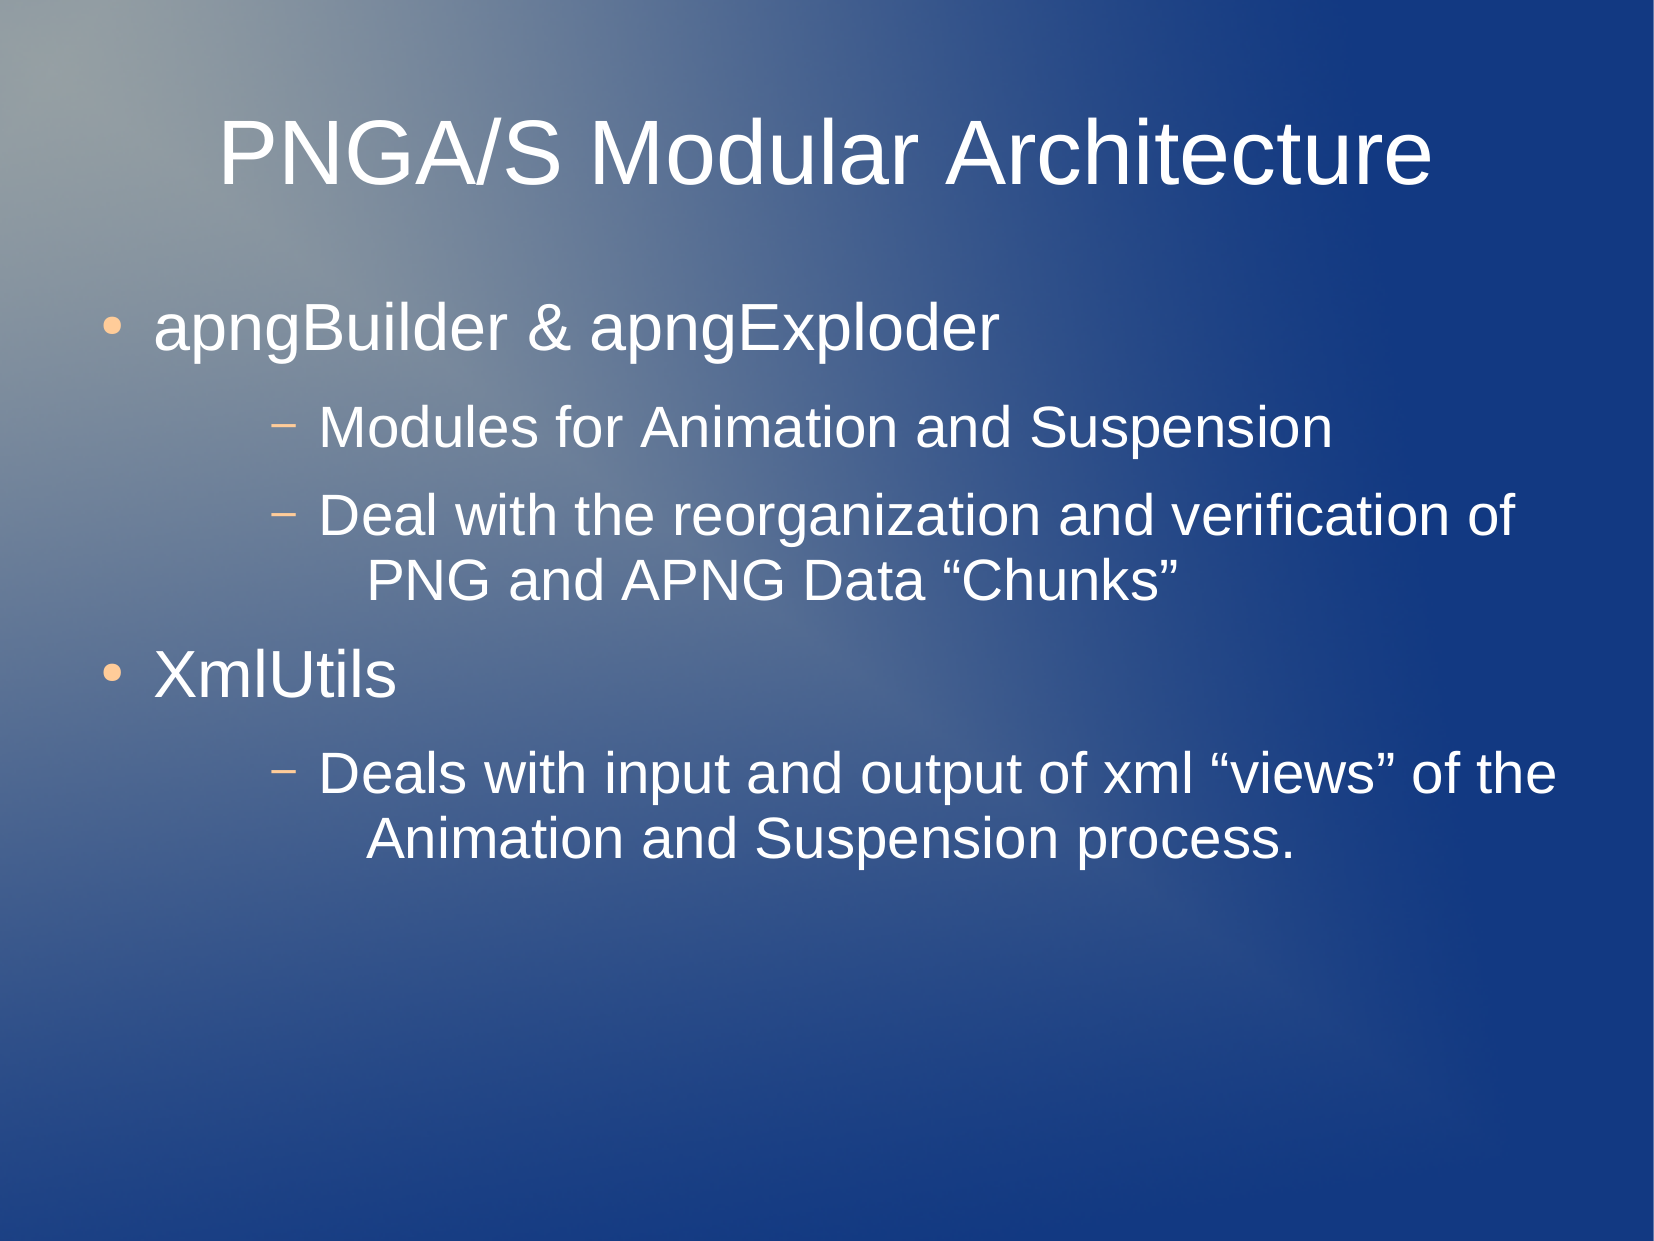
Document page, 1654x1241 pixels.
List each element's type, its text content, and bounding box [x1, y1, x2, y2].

picture [0, 0, 1654, 1241]
title PNGA/S Modular Architecture [82, 56, 1571, 250]
list apngBuilder & apngExploder Modules for Animation and Suspension Deal with the reorganization and verification of PNG and APNG Data “Chunks” XmlUtils Deals with input and output of xml “views” of the Animation and Suspension process. [82, 290, 1571, 1094]
